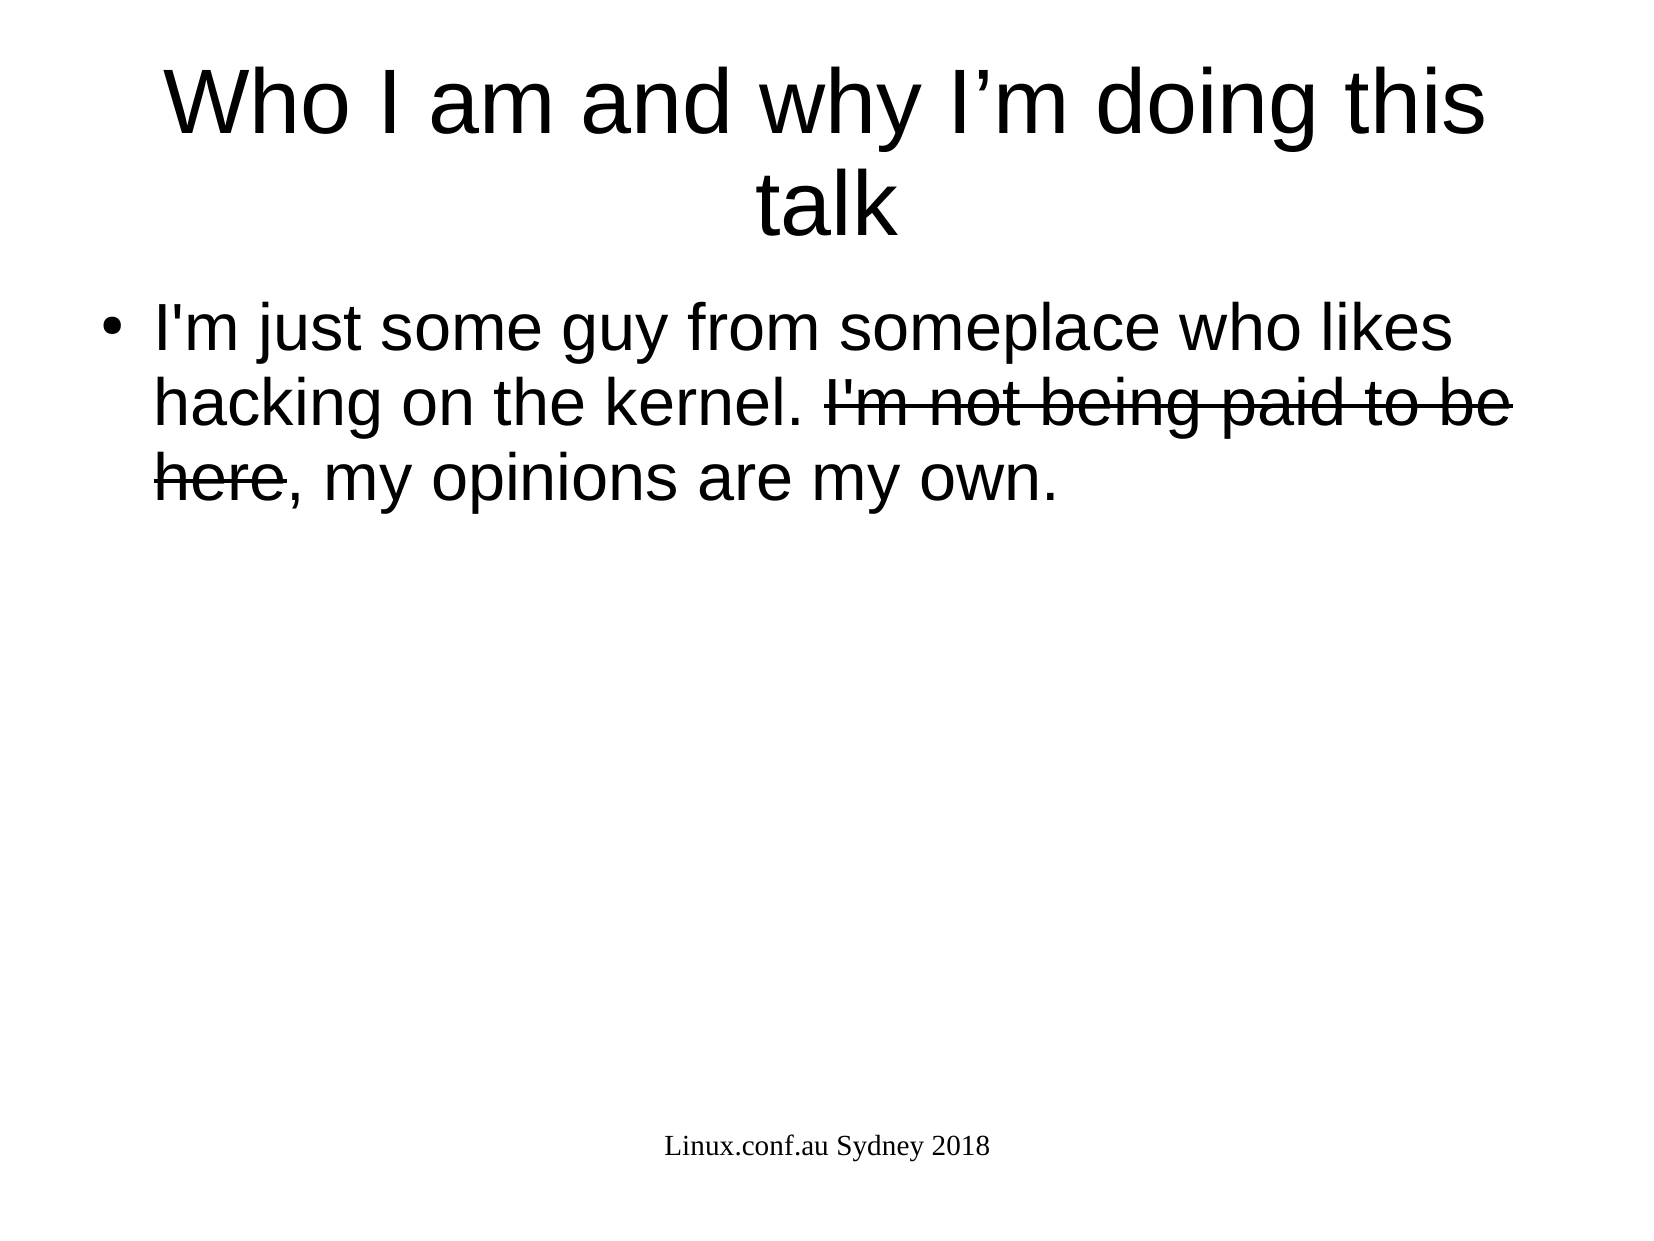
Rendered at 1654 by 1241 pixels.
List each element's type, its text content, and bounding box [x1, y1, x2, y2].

list I'm just some guy from someplace who likes hacking on the kernel. I'm not being paid to be here, my opinions are my own. [82, 290, 1571, 1010]
title Who I am and why I’m doing this talk [82, 49, 1571, 257]
